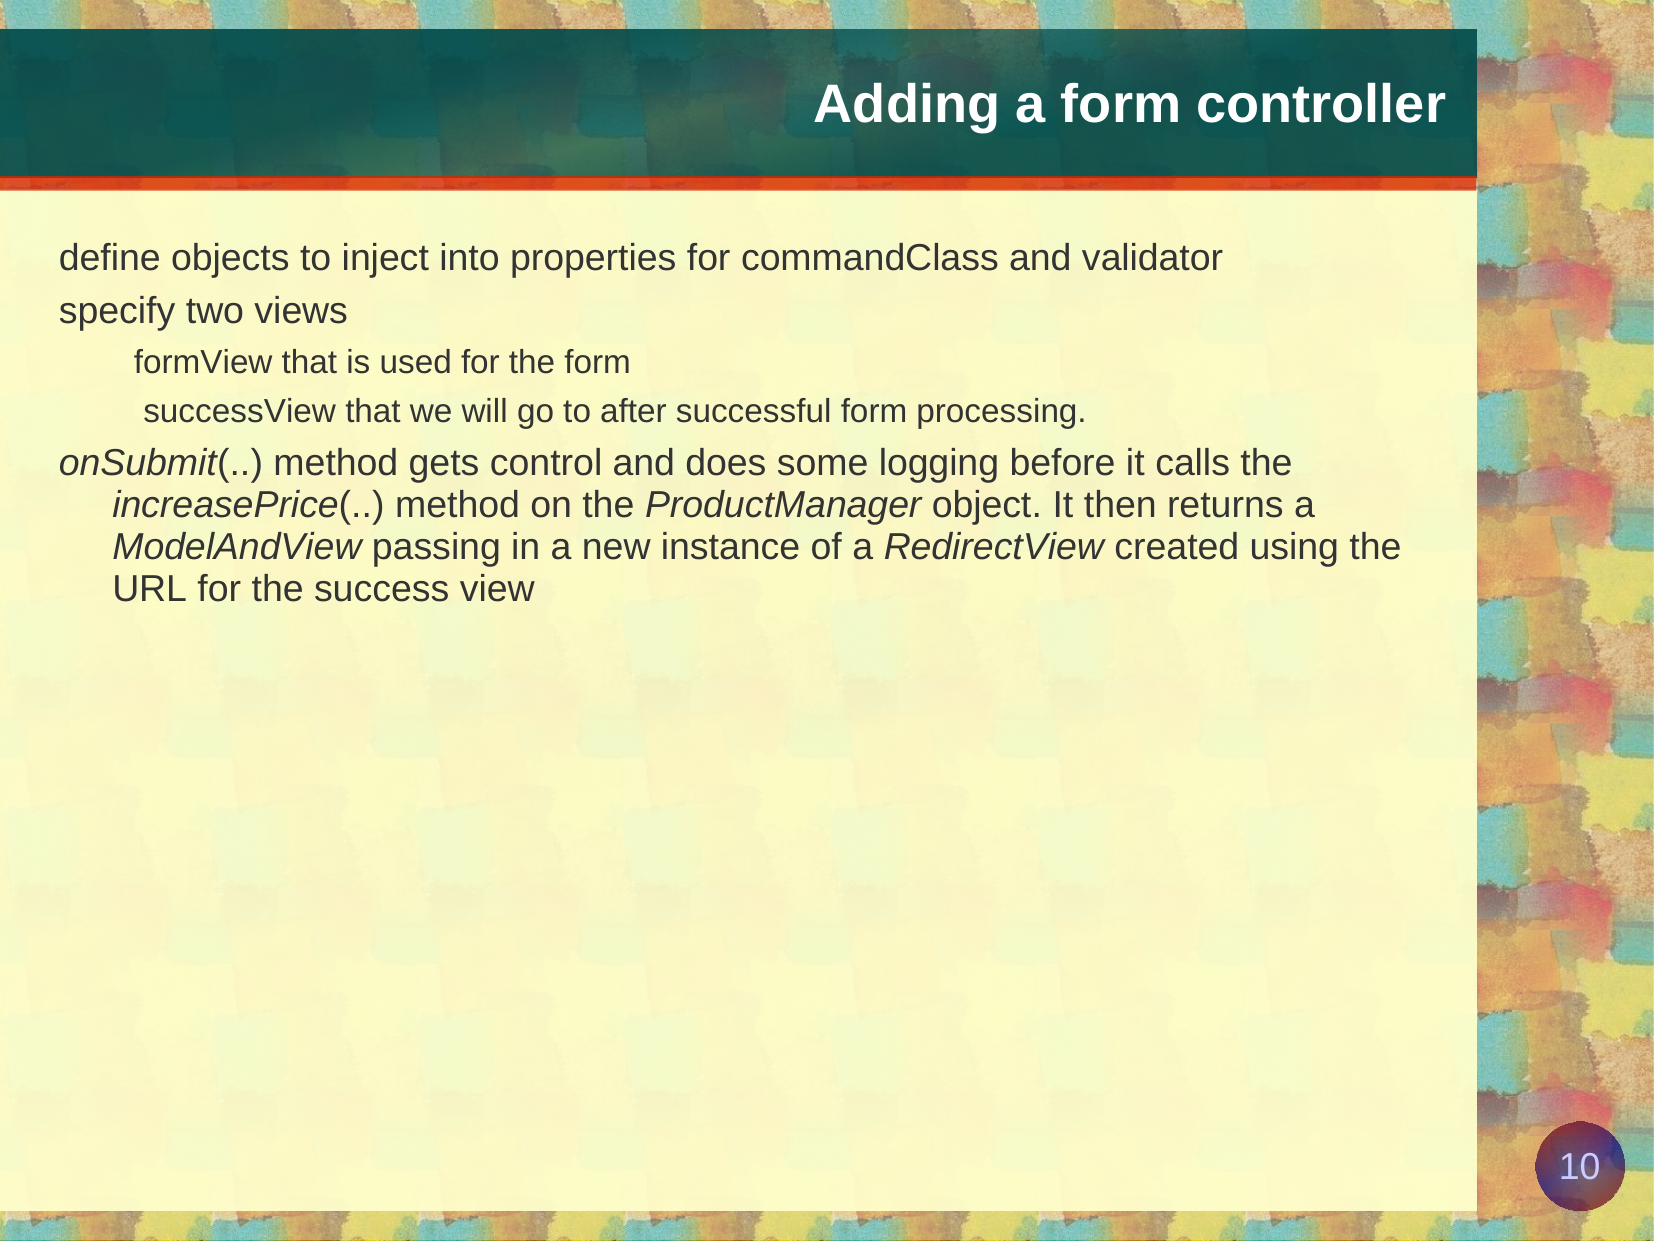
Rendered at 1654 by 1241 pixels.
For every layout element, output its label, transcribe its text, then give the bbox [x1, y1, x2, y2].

title Adding a form controller [29, 59, 1447, 148]
list define objects to inject into properties for commandClass and validator specify two views formView that is used for the form successView that we will go to after successful form processing. onSubmit(..) method gets control and does some logging before it calls the increasePrice(..) method on the ProductManager object. It then returns a ModelAndView passing in a new instance of a RedirectView created using the URL for the success view [59, 236, 1418, 1182]
